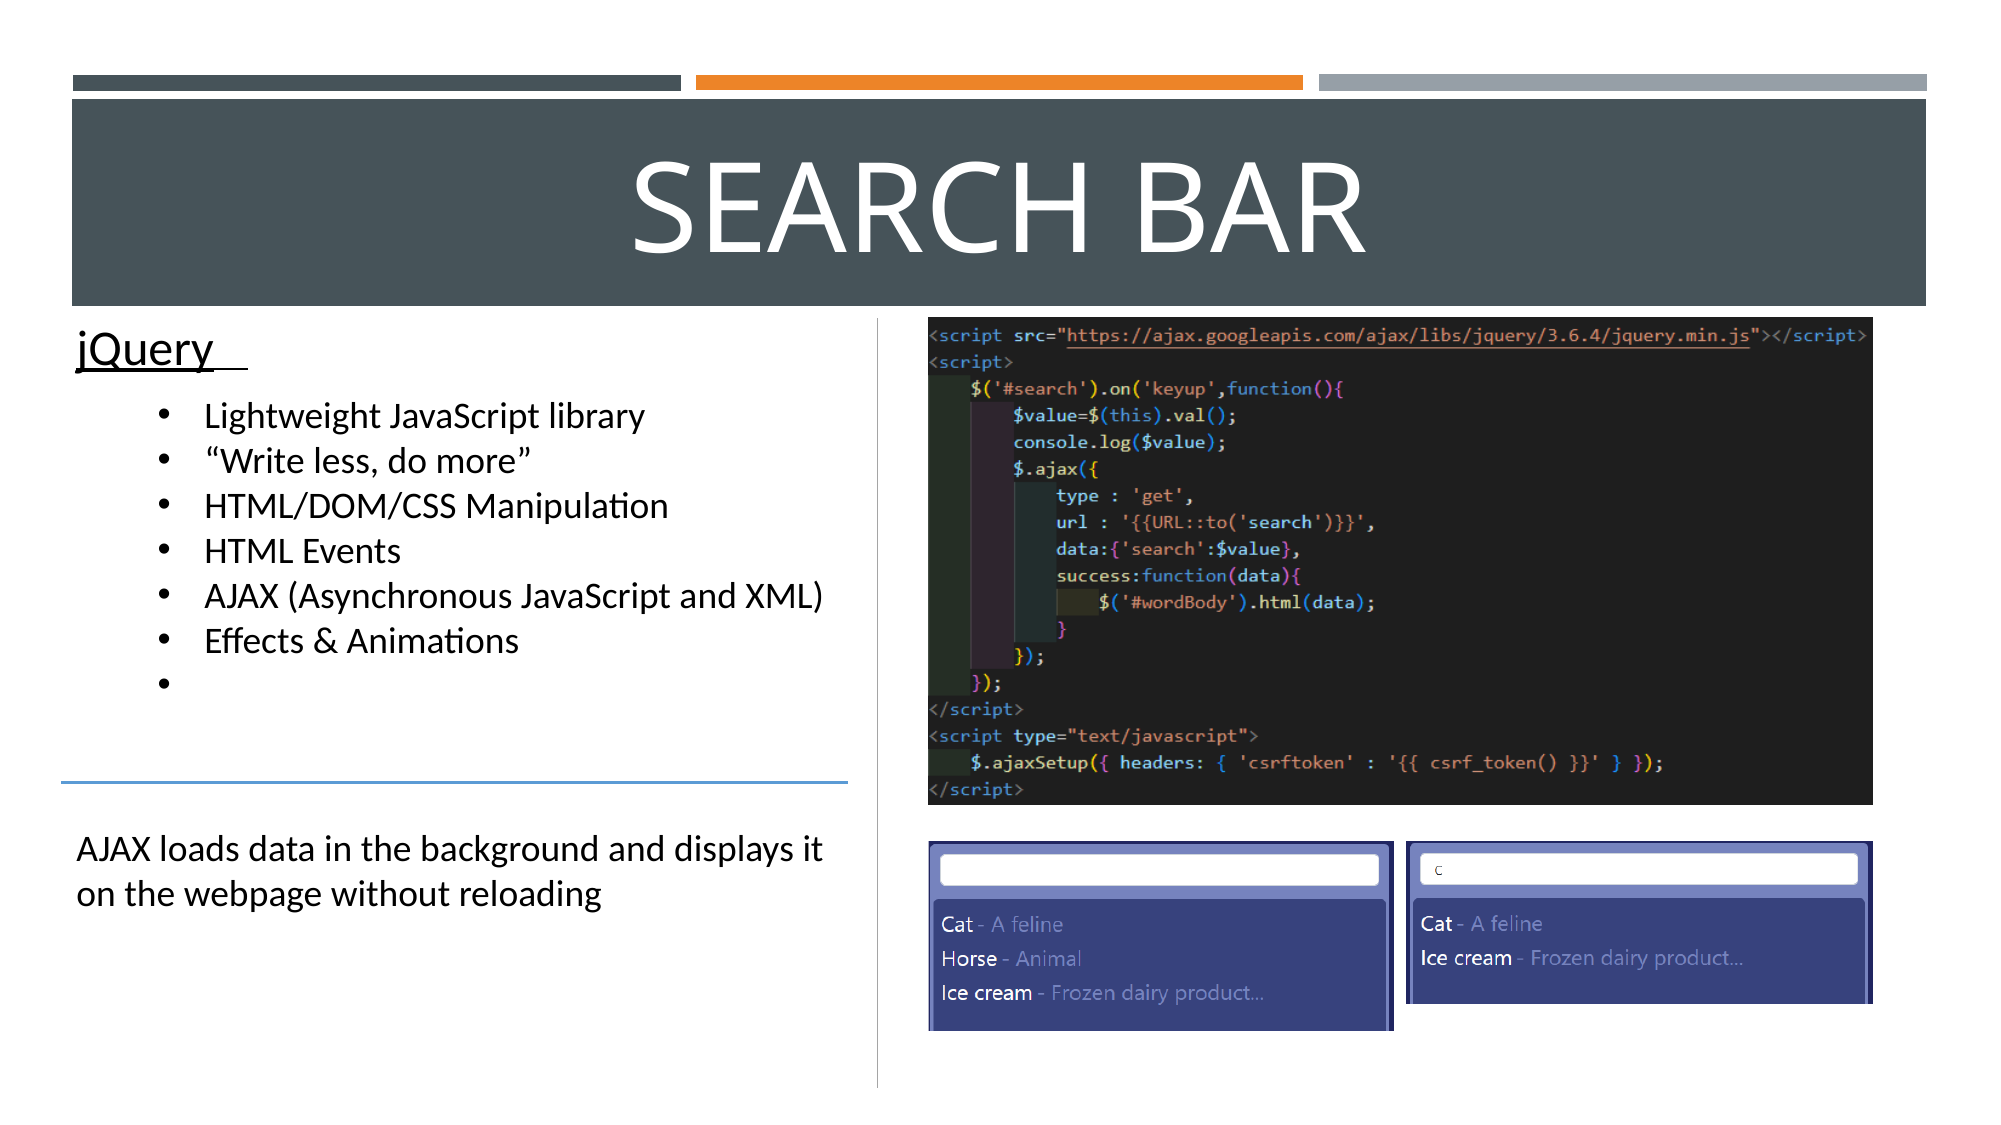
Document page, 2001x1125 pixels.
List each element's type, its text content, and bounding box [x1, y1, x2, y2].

picture [928, 841, 1394, 1031]
text_box Lightweight JavaScript library “Write less, do more” HTML/DOM/CSS Manipulation HTML Events AJAX (Asynchronous JavaScript and XML) Effects & Animations [142, 383, 848, 717]
picture [1406, 841, 1873, 1004]
title Search bar [94, 119, 1904, 282]
text_box jQuery [61, 307, 266, 384]
text_box AJAX loads data in the background and displays it on the webpage without reloading [61, 816, 865, 923]
picture [928, 318, 1873, 805]
